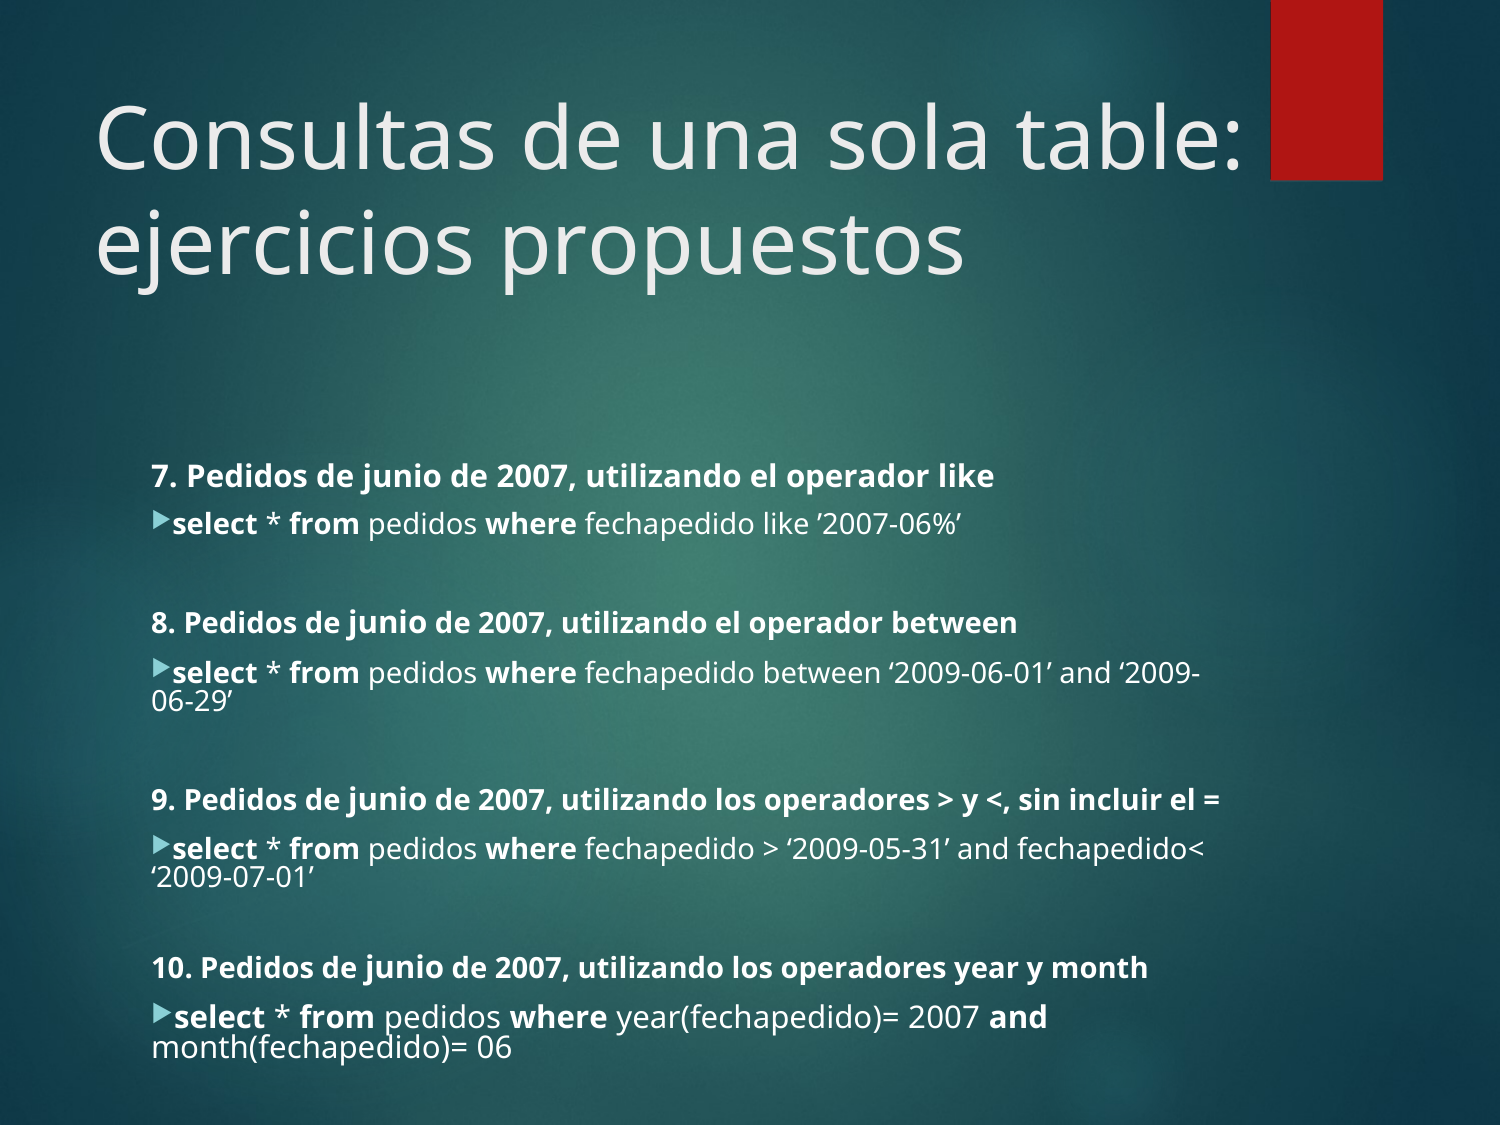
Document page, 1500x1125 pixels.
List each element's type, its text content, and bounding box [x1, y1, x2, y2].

picture [0, 0, 1500, 1125]
title Consultas de una sola table: ejercicios propuestos [79, 74, 1294, 304]
list 7. Pedidos de junio de 2007, utilizando el operador like select * from pedidos where fechapedido like ’2007-06%’ 8. Pedidos de junio de 2007, utilizando el operador between select * from pedidos where fechapedido between ‘2009-06-01’ and ‘2009-06-29’ 9. Pedidos de junio de 2007, utilizando los operadores > y <, sin incluir el = select * from pedidos where fechapedido > ‘2009-05-31’ and fechapedido< ‘2009-07-01’ 10. Pedidos de junio de 2007, utilizando los operadores year y month select * from pedidos where year(fechapedido)= 2007 and month(fechapedido)= 06 [135, 398, 1237, 1087]
